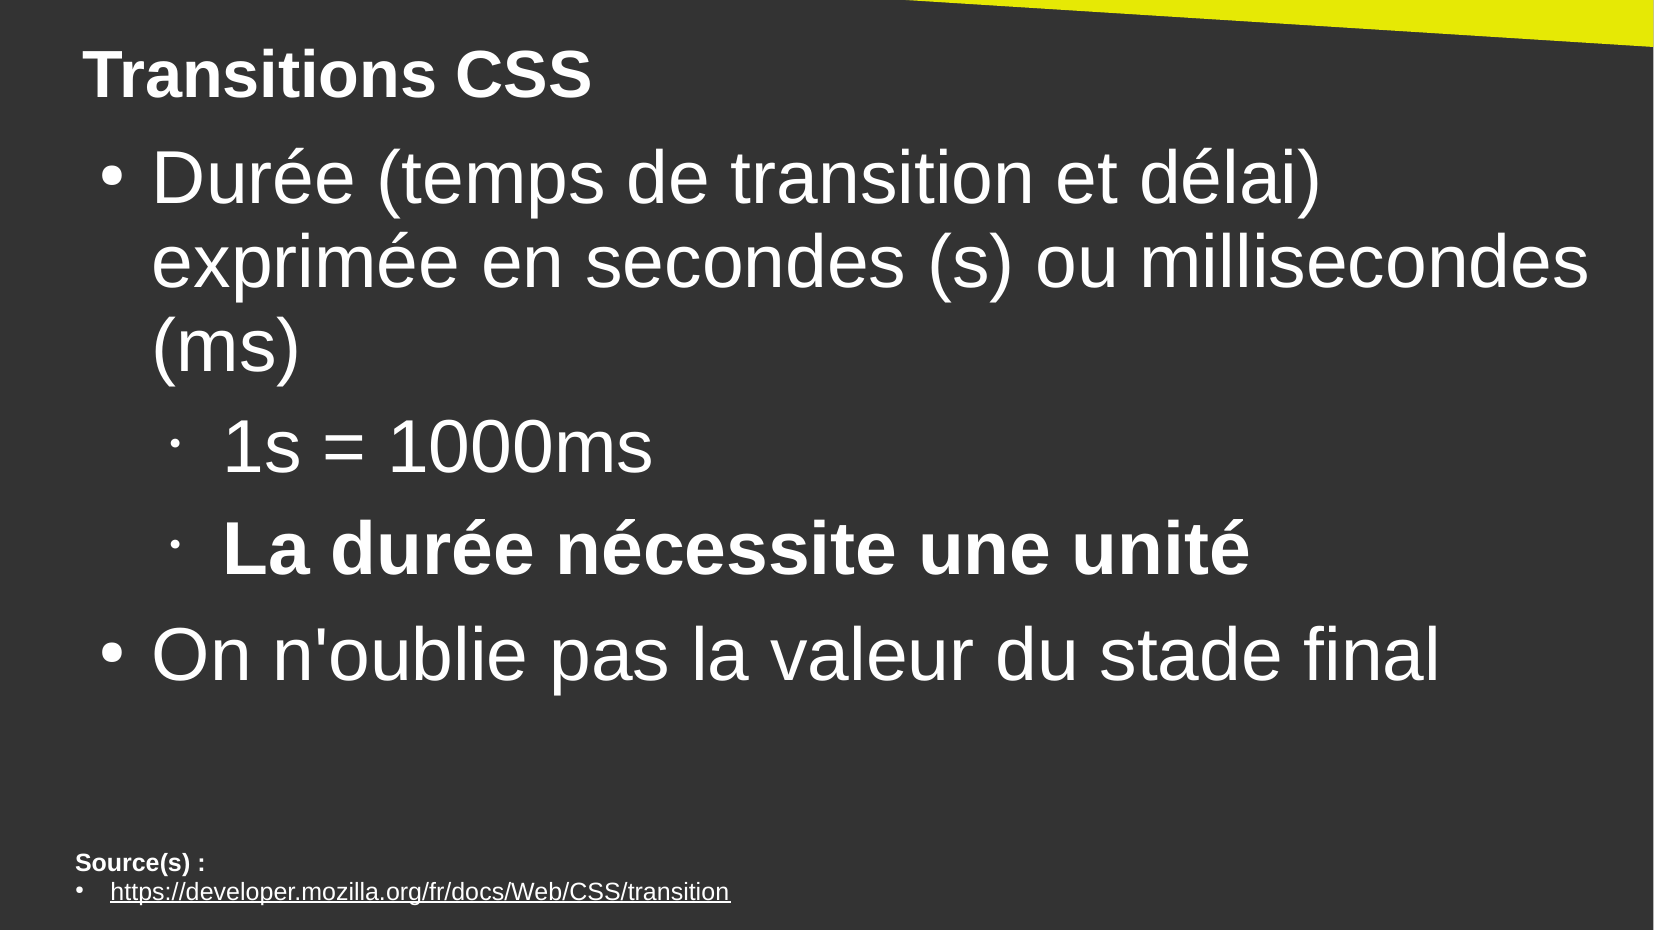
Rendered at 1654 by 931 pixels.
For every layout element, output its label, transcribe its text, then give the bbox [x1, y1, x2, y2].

title Transitions CSS [82, 37, 1571, 114]
text_box [905, 0, 1654, 48]
text_box Source(s) : https://developer.mozilla.org/fr/docs/Web/CSS/transition [60, 841, 1546, 931]
list Durée (temps de transition et délai) exprimée en secondes (s) ou millisecondes (ms) 1s = 1000ms La durée nécessite une unité On n'oublie pas la valeur du stade final [80, 135, 1620, 733]
